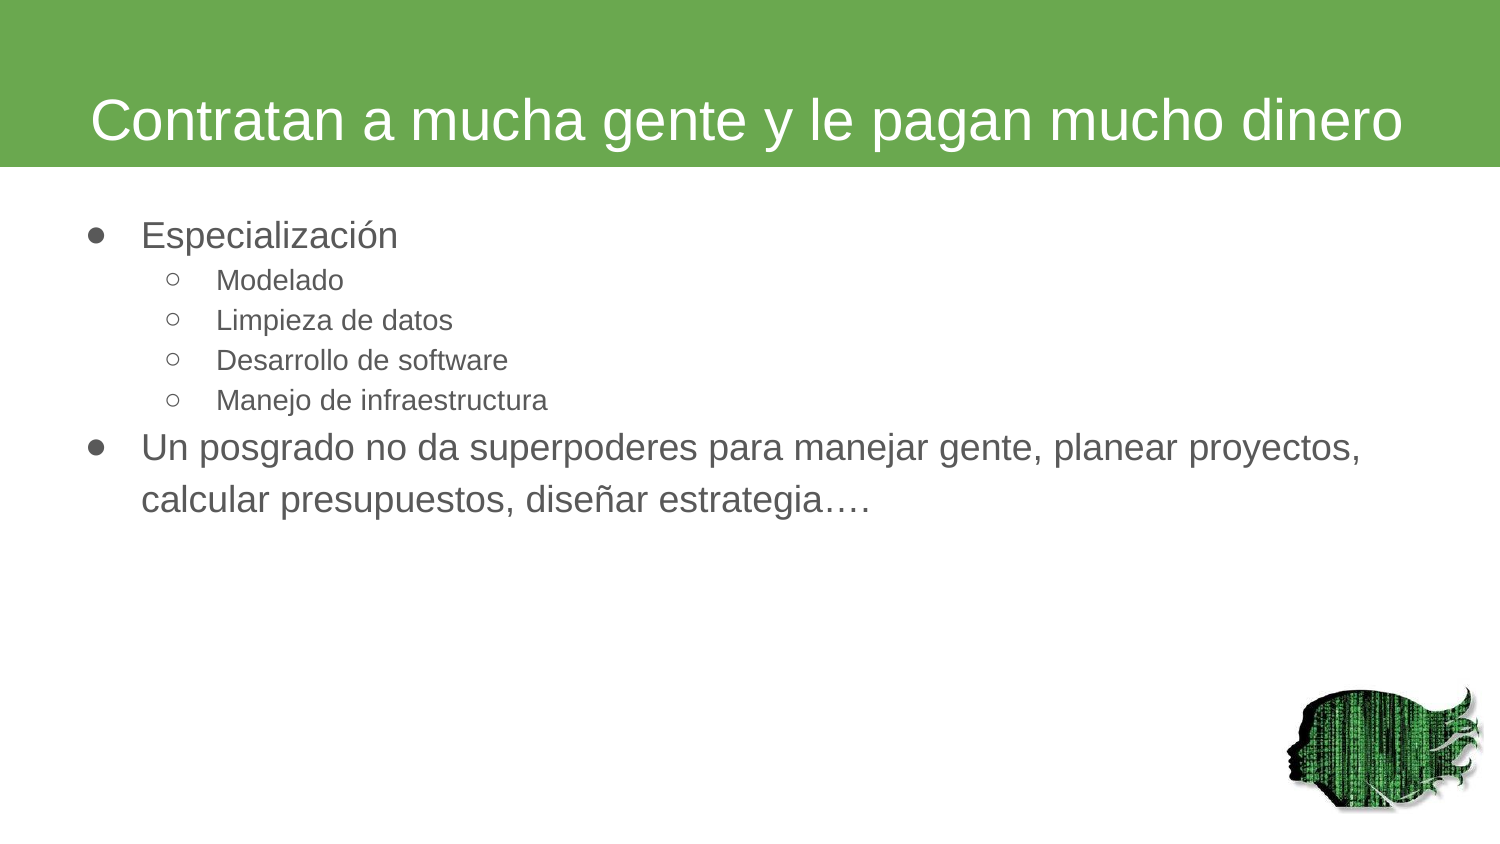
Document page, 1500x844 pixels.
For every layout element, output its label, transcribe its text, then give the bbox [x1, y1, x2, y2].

list Especialización Modelado Limpieza de datos Desarrollo de software Manejo de infraestructura Un posgrado no da superpoderes para manejar gente, planear proyectos, calcular presupuestos, diseñar estrategia…. [51, 189, 1449, 750]
title Contratan a mucha gente y le pagan mucho dinero [0, 0, 1500, 167]
picture [1281, 678, 1484, 814]
